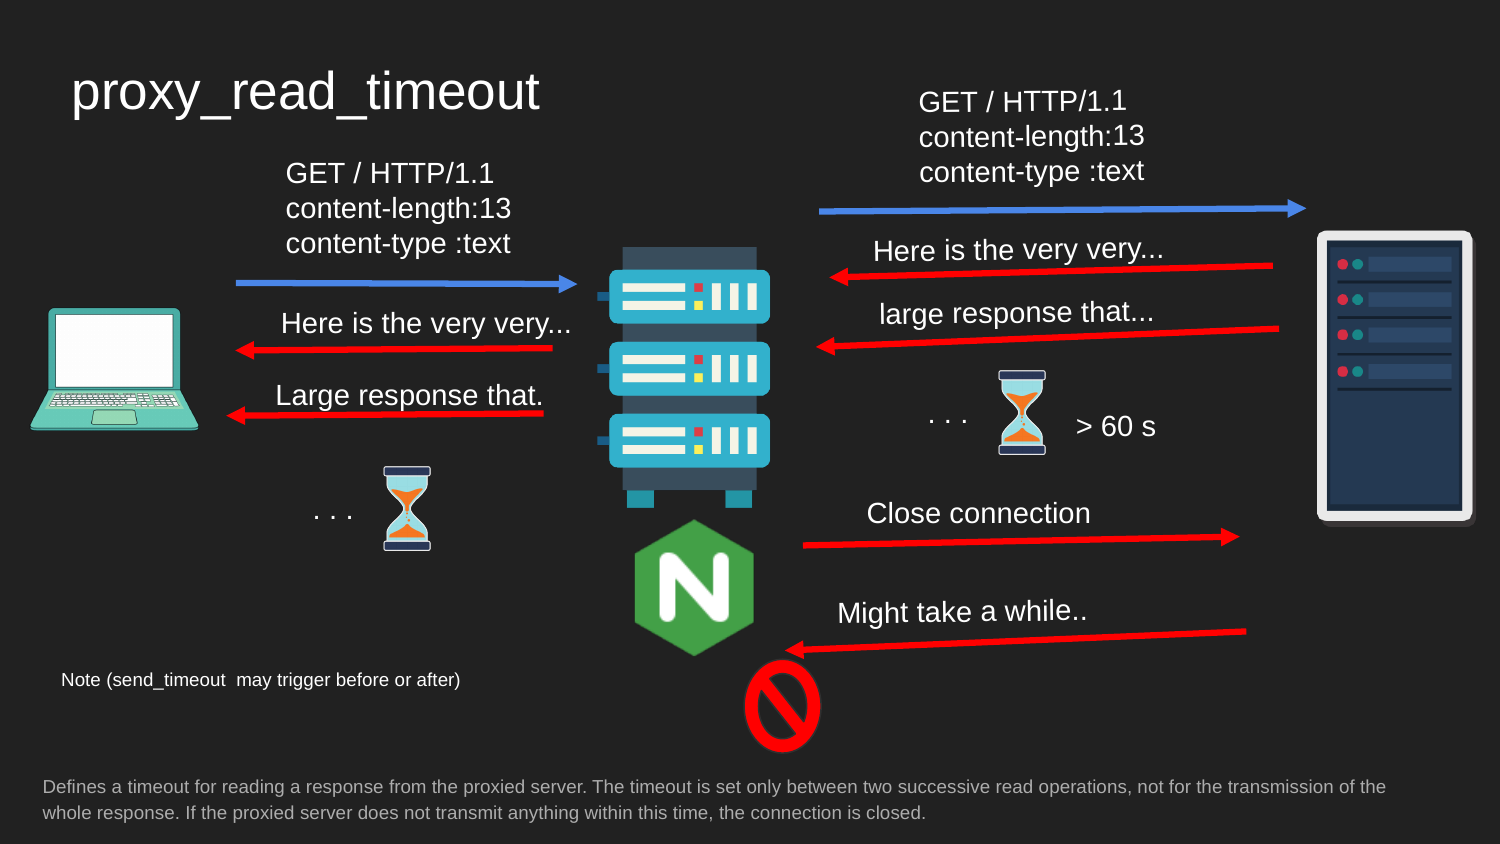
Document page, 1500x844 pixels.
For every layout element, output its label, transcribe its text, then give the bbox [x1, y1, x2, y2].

text_box > 60 s [1060, 392, 1174, 458]
picture [0, 292, 251, 446]
text_box GET / HTTP/1.1 content-length:13 content-type :text [903, 65, 1177, 204]
picture [1300, 219, 1496, 535]
picture [376, 461, 436, 556]
text_box [744, 659, 822, 754]
text_box Large response that. [260, 360, 588, 426]
text_box . . . [904, 379, 990, 445]
text_box Here is the very very... [857, 212, 1258, 283]
text_box Close connection [851, 479, 1192, 545]
text_box . . . [289, 475, 376, 541]
picture [990, 365, 1051, 460]
text_box Note (send_timeout may trigger before or after) [46, 652, 513, 705]
text_box Here is the very very... [265, 289, 603, 390]
picture [597, 240, 777, 663]
text_box GET / HTTP/1.1 content-length:13 content-type :text [270, 139, 543, 274]
title proxy_read_timeout [56, 41, 659, 136]
text_box large response that... [863, 275, 1264, 346]
text_box Might take a while.. [821, 574, 1222, 645]
text_box Defines a timeout for reading a response from the proxied server. The timeout is set only between two successive read operations, not for the transmission of the whole response. If the proxied server does not transmit anything within this time, the connection is closed. [27, 756, 1403, 839]
